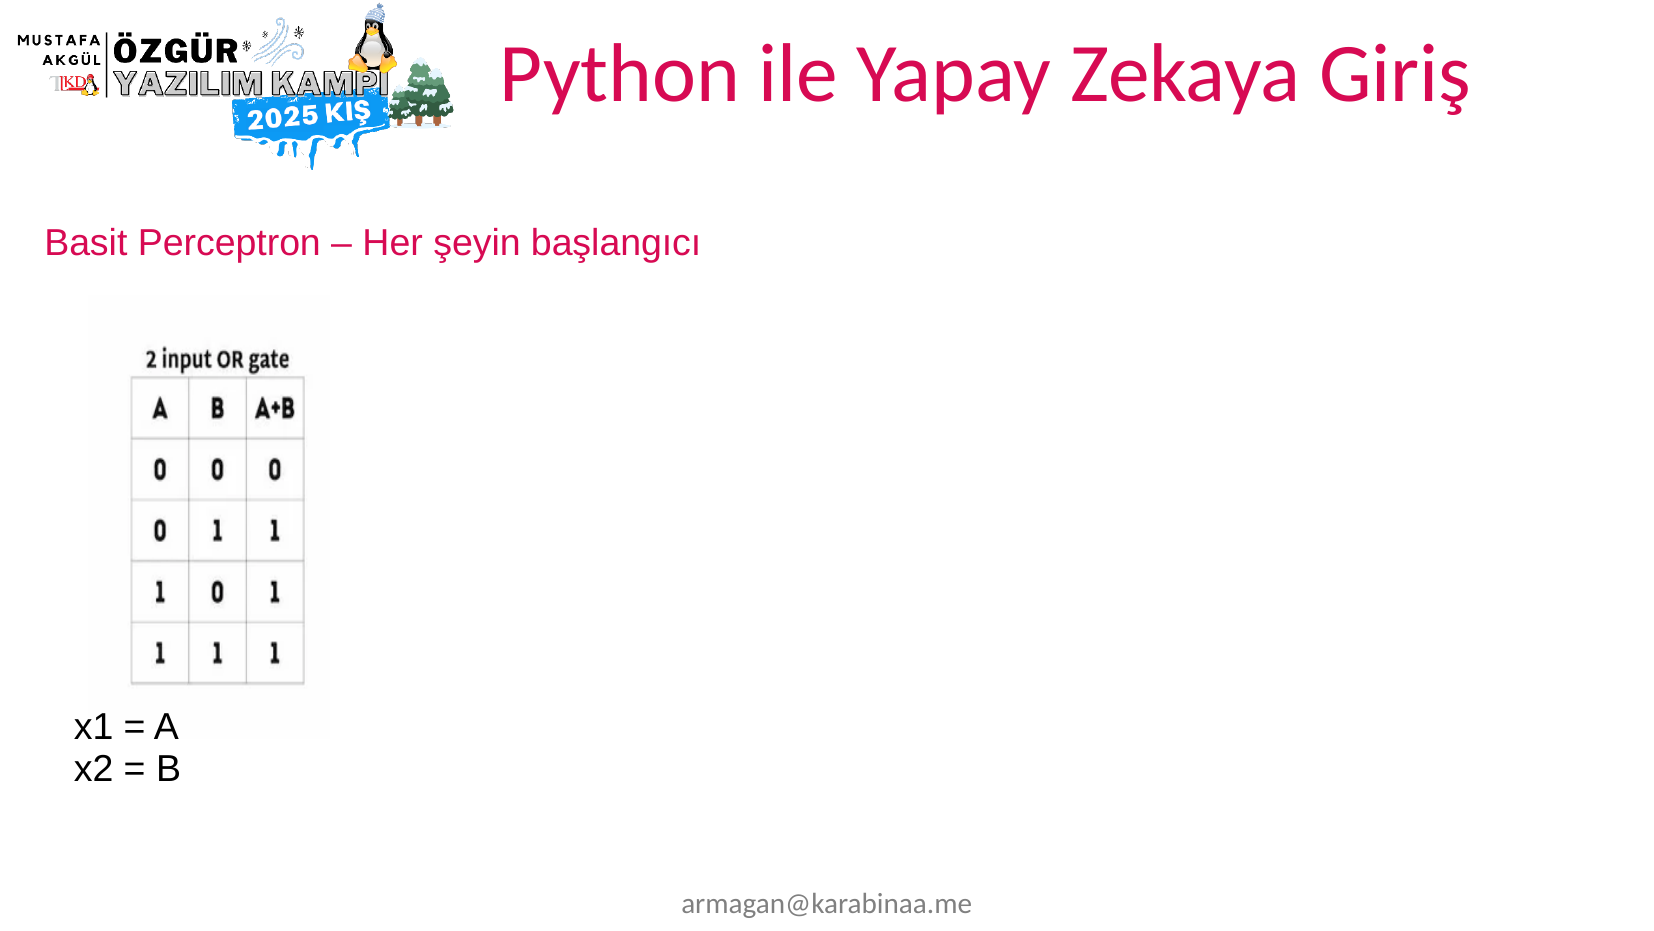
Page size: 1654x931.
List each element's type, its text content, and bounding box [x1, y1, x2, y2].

picture [88, 295, 331, 739]
picture [0, 0, 463, 177]
text_box Basit Perceptron – Her şeyin başlangıcı [29, 213, 854, 271]
text_box x1 = A x2 = B [59, 698, 237, 798]
text_box Python ile Yapay Zekaya Giriş [484, 10, 1654, 126]
text_box armagan@karabinaa.me [0, 877, 1654, 928]
